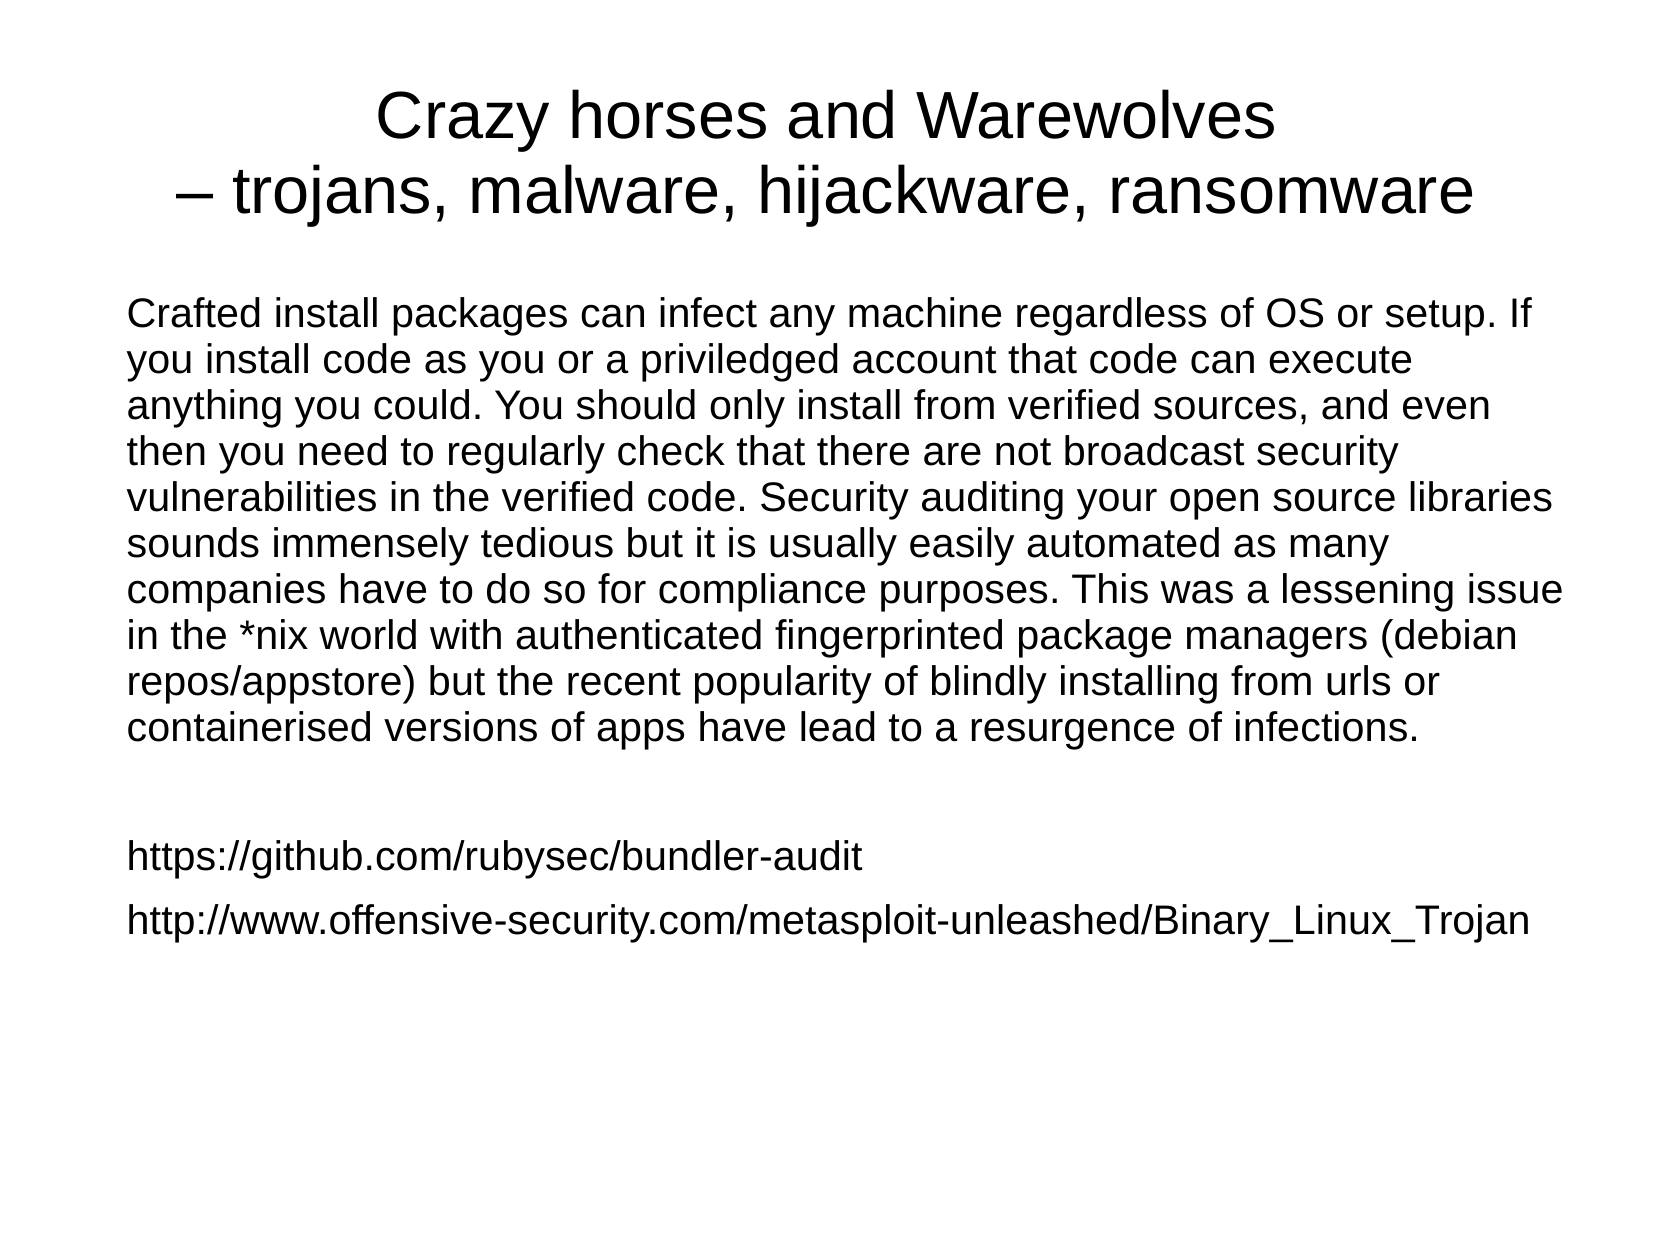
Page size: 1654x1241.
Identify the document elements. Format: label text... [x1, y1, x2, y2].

title Crazy horses and Warewolves – trojans, malware, hijackware, ransomware [82, 49, 1571, 257]
list Crafted install packages can infect any machine regardless of OS or setup. If you install code as you or a priviledged account that code can execute anything you could. You should only install from verified sources, and even then you need to regularly check that there are not broadcast security vulnerabilities in the verified code. Security auditing your open source libraries sounds immensely tedious but it is usually easily automated as many companies have to do so for compliance purposes. This was a lessening issue in the *nix world with authenticated fingerprinted package managers (debian repos/appstore) but the recent popularity of blindly installing from urls or containerised versions of apps have lead to a resurgence of infections. https://github.com/rubysec/bundler-audit http://www.offensive-security.com/metasploit-unleashed/Binary_Linux_Trojan [82, 290, 1571, 1010]
